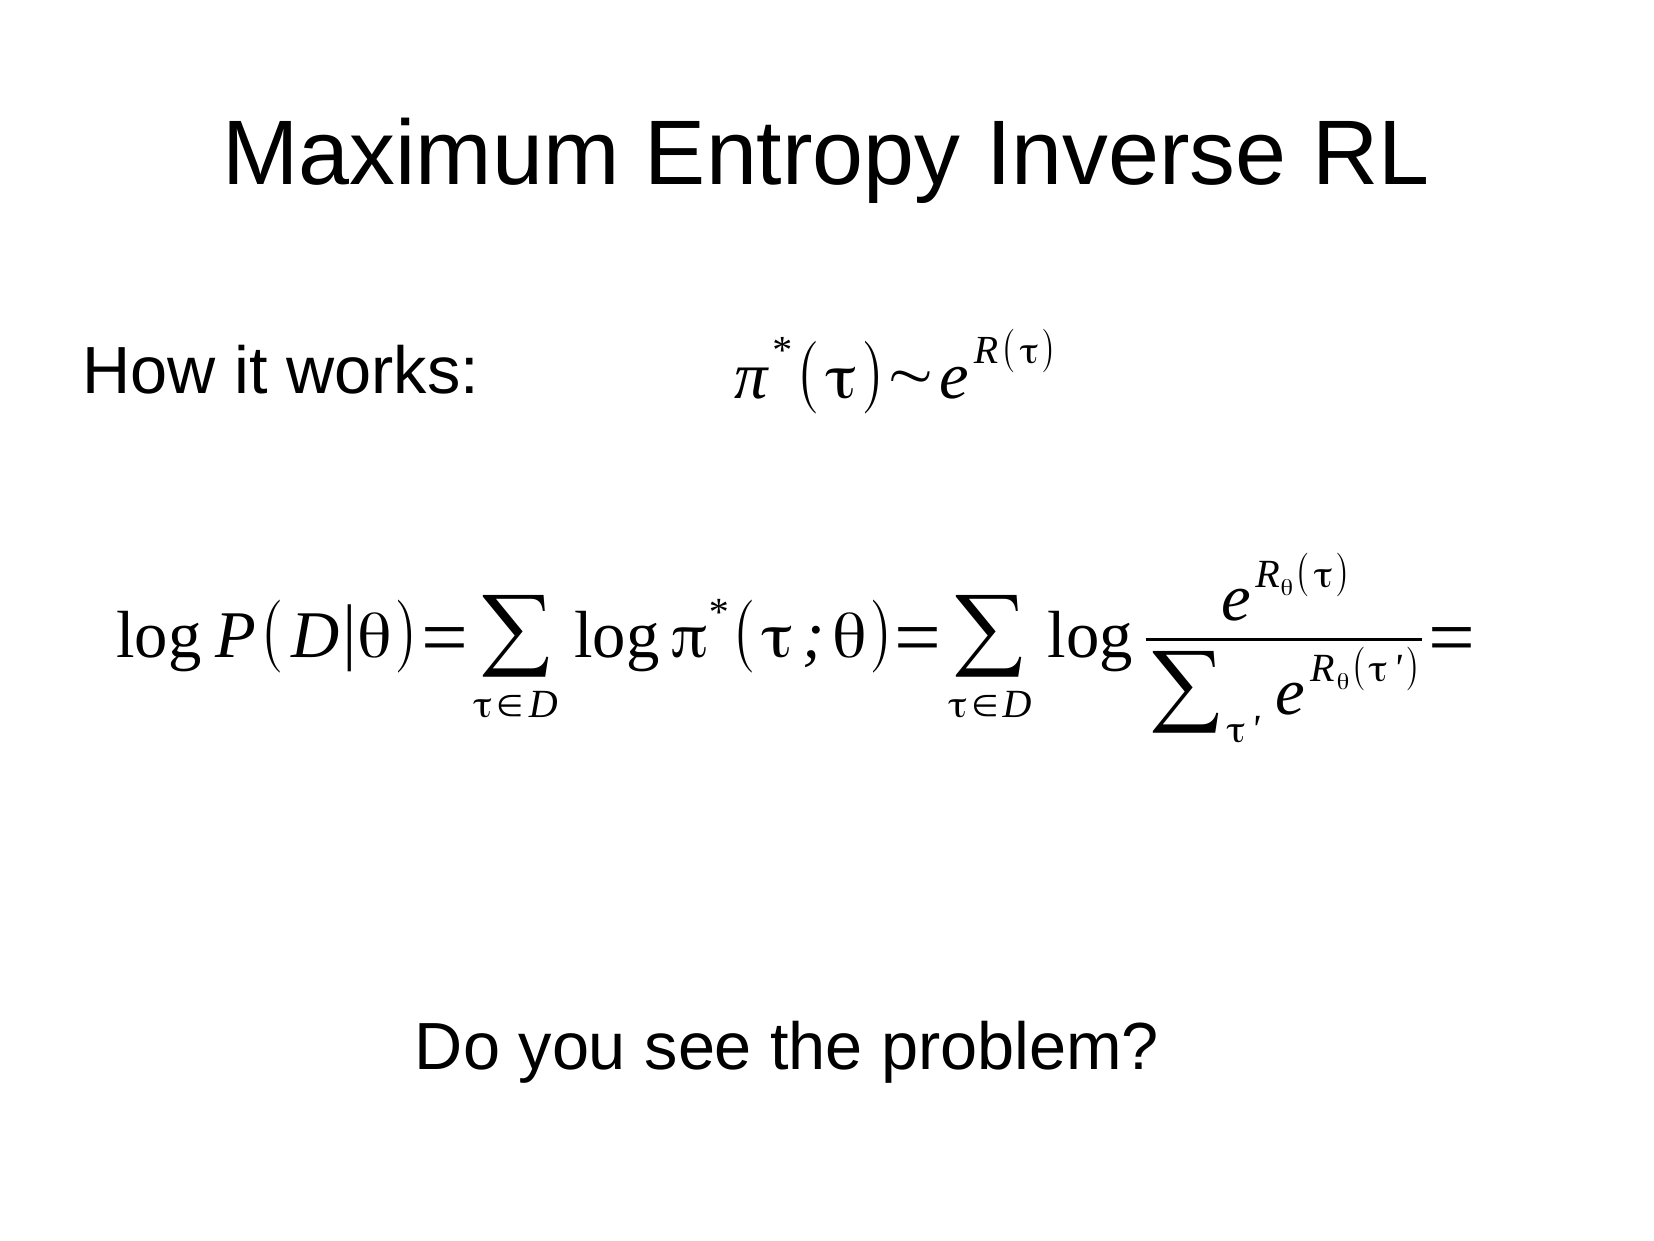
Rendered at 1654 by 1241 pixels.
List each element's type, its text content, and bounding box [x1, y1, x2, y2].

text_box Do you see the problem? [414, 971, 1204, 1122]
chart [108, 550, 1490, 752]
subtitle How it works: [82, 290, 1571, 451]
chart [725, 327, 1061, 417]
title Maximum Entropy Inverse RL [82, 49, 1571, 257]
